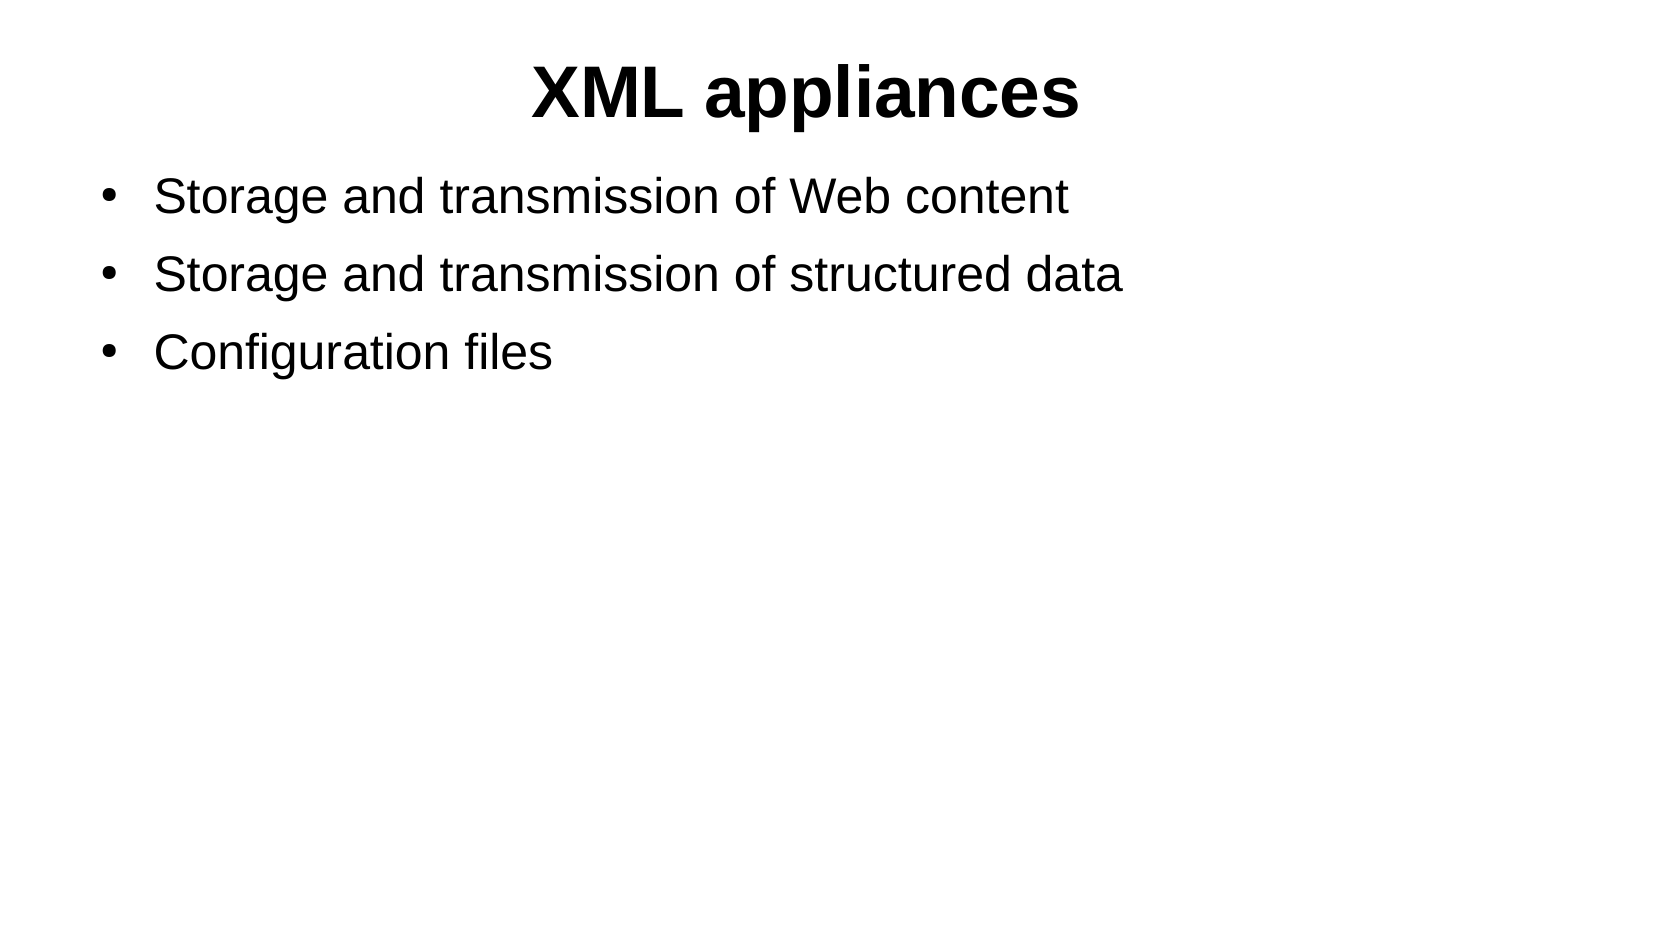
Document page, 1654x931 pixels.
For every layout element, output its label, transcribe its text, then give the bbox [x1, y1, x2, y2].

list Storage and transmission of Web content Storage and transmission of structured data Configuration files [82, 168, 1538, 889]
title XML appliances [82, 37, 1571, 147]
